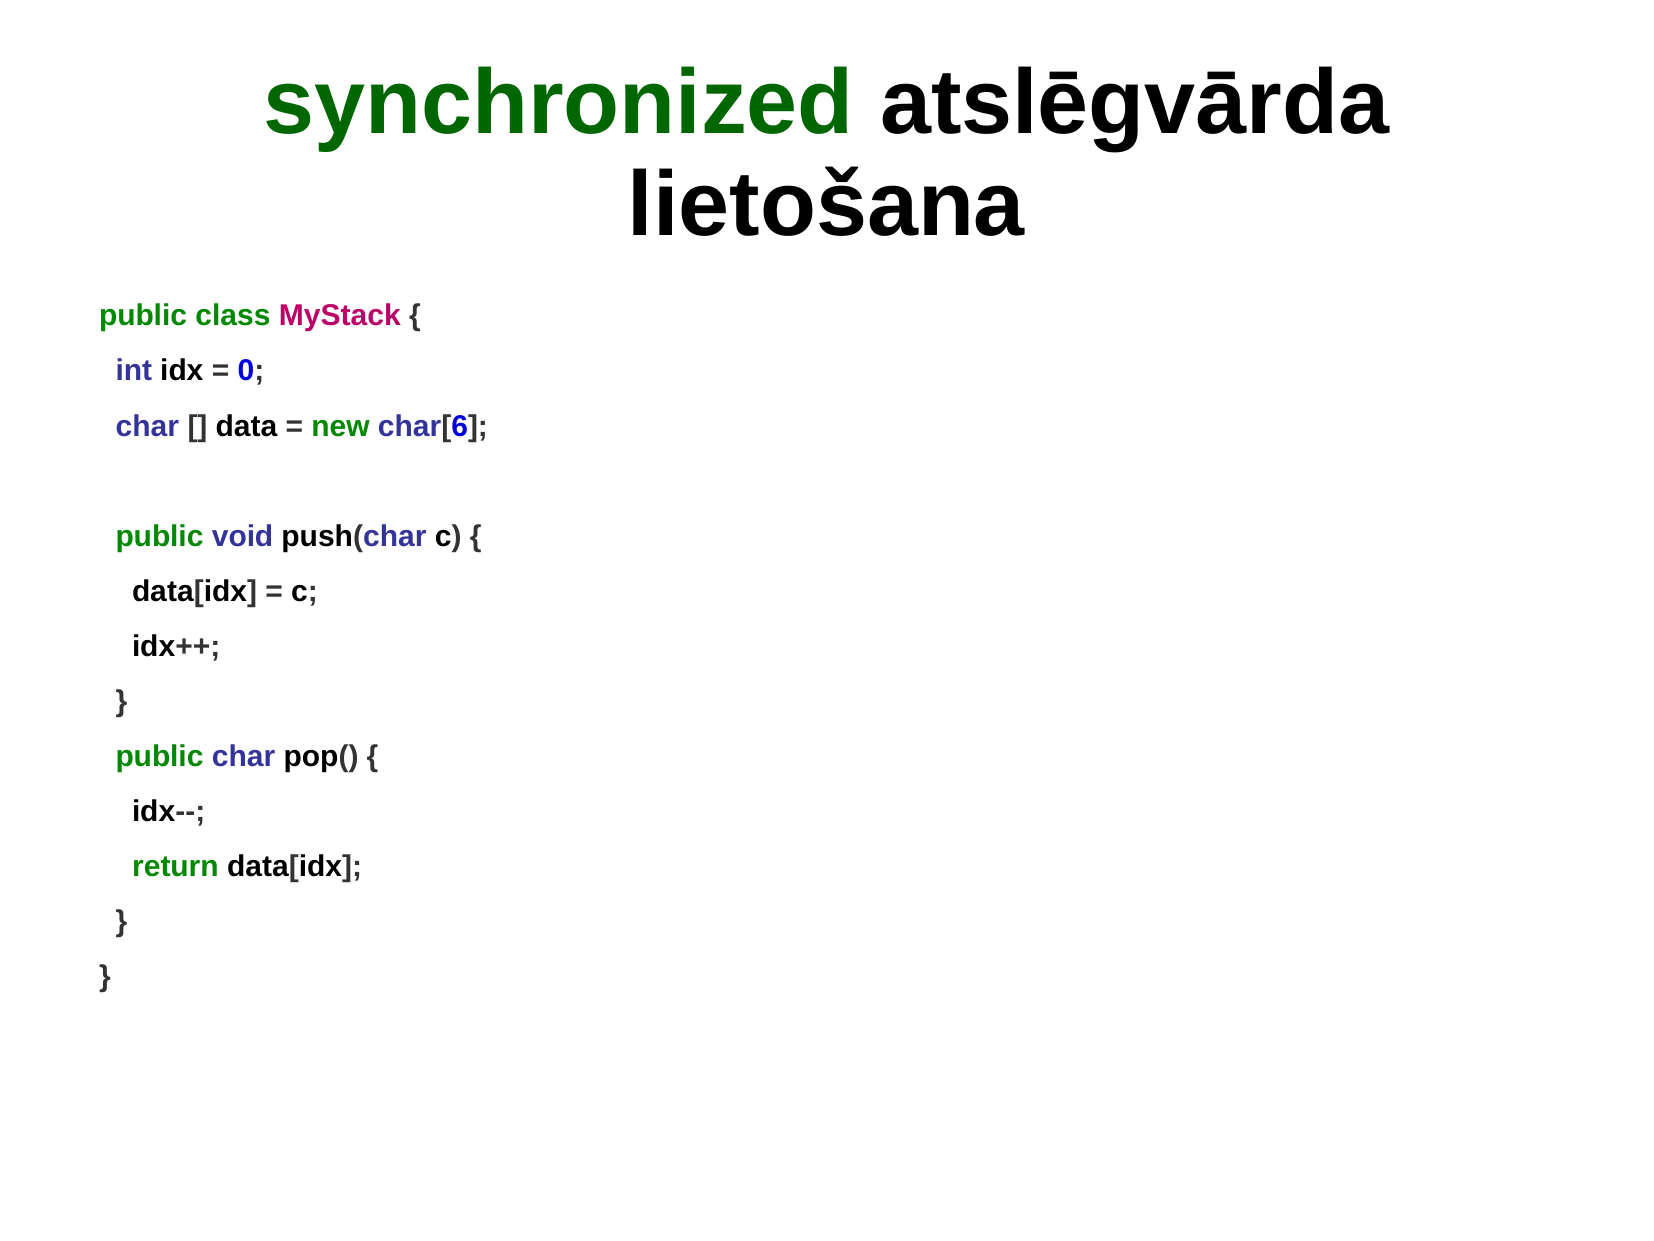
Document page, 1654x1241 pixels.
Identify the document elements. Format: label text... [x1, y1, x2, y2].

title synchronized atslēgvārda lietošana [82, 49, 1571, 257]
list public class MyStack { int idx = 0; char [] data = new char[6]; public void push(char c) { data[idx] = c; idx++; } public char pop() { idx--; return data[idx]; } } [82, 290, 1538, 1010]
